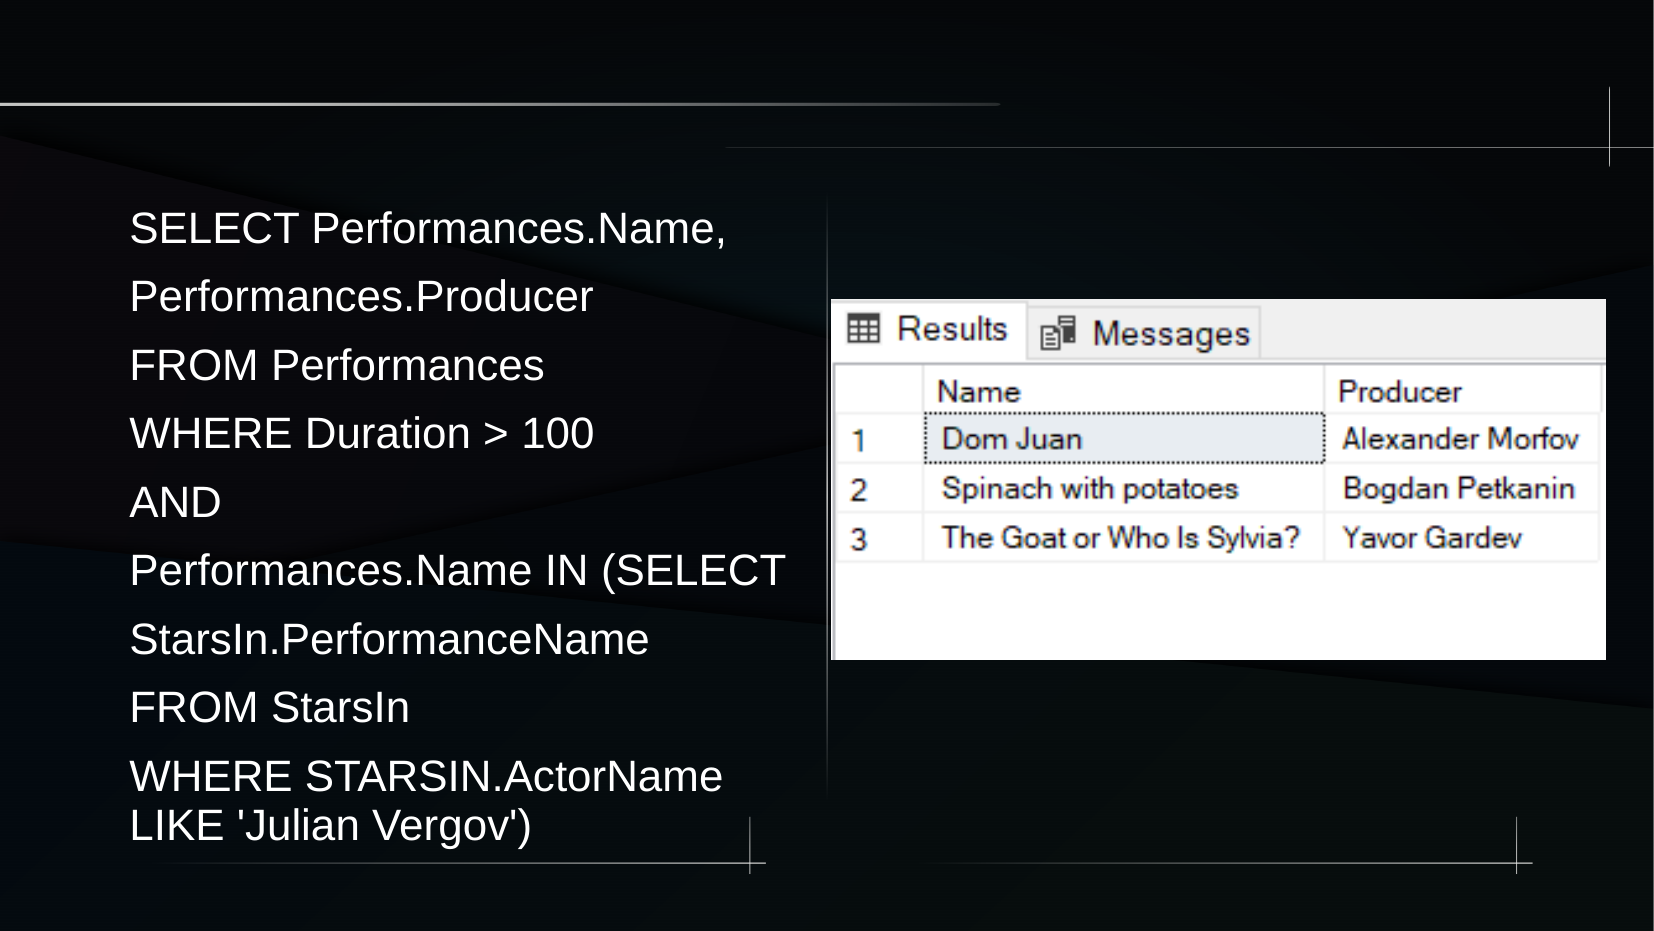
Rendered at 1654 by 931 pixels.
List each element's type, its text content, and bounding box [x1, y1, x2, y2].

list SELECT Performances.Name, Performances.Producer FROM Performances WHERE Duration > 100 AND Performances.Name IN (SELECT StarsIn.PerformanceName FROM StarsIn WHERE STARSIN.ActorName LIKE 'Julian Vergov') [82, 135, 809, 856]
picture [0, 0, 1654, 931]
